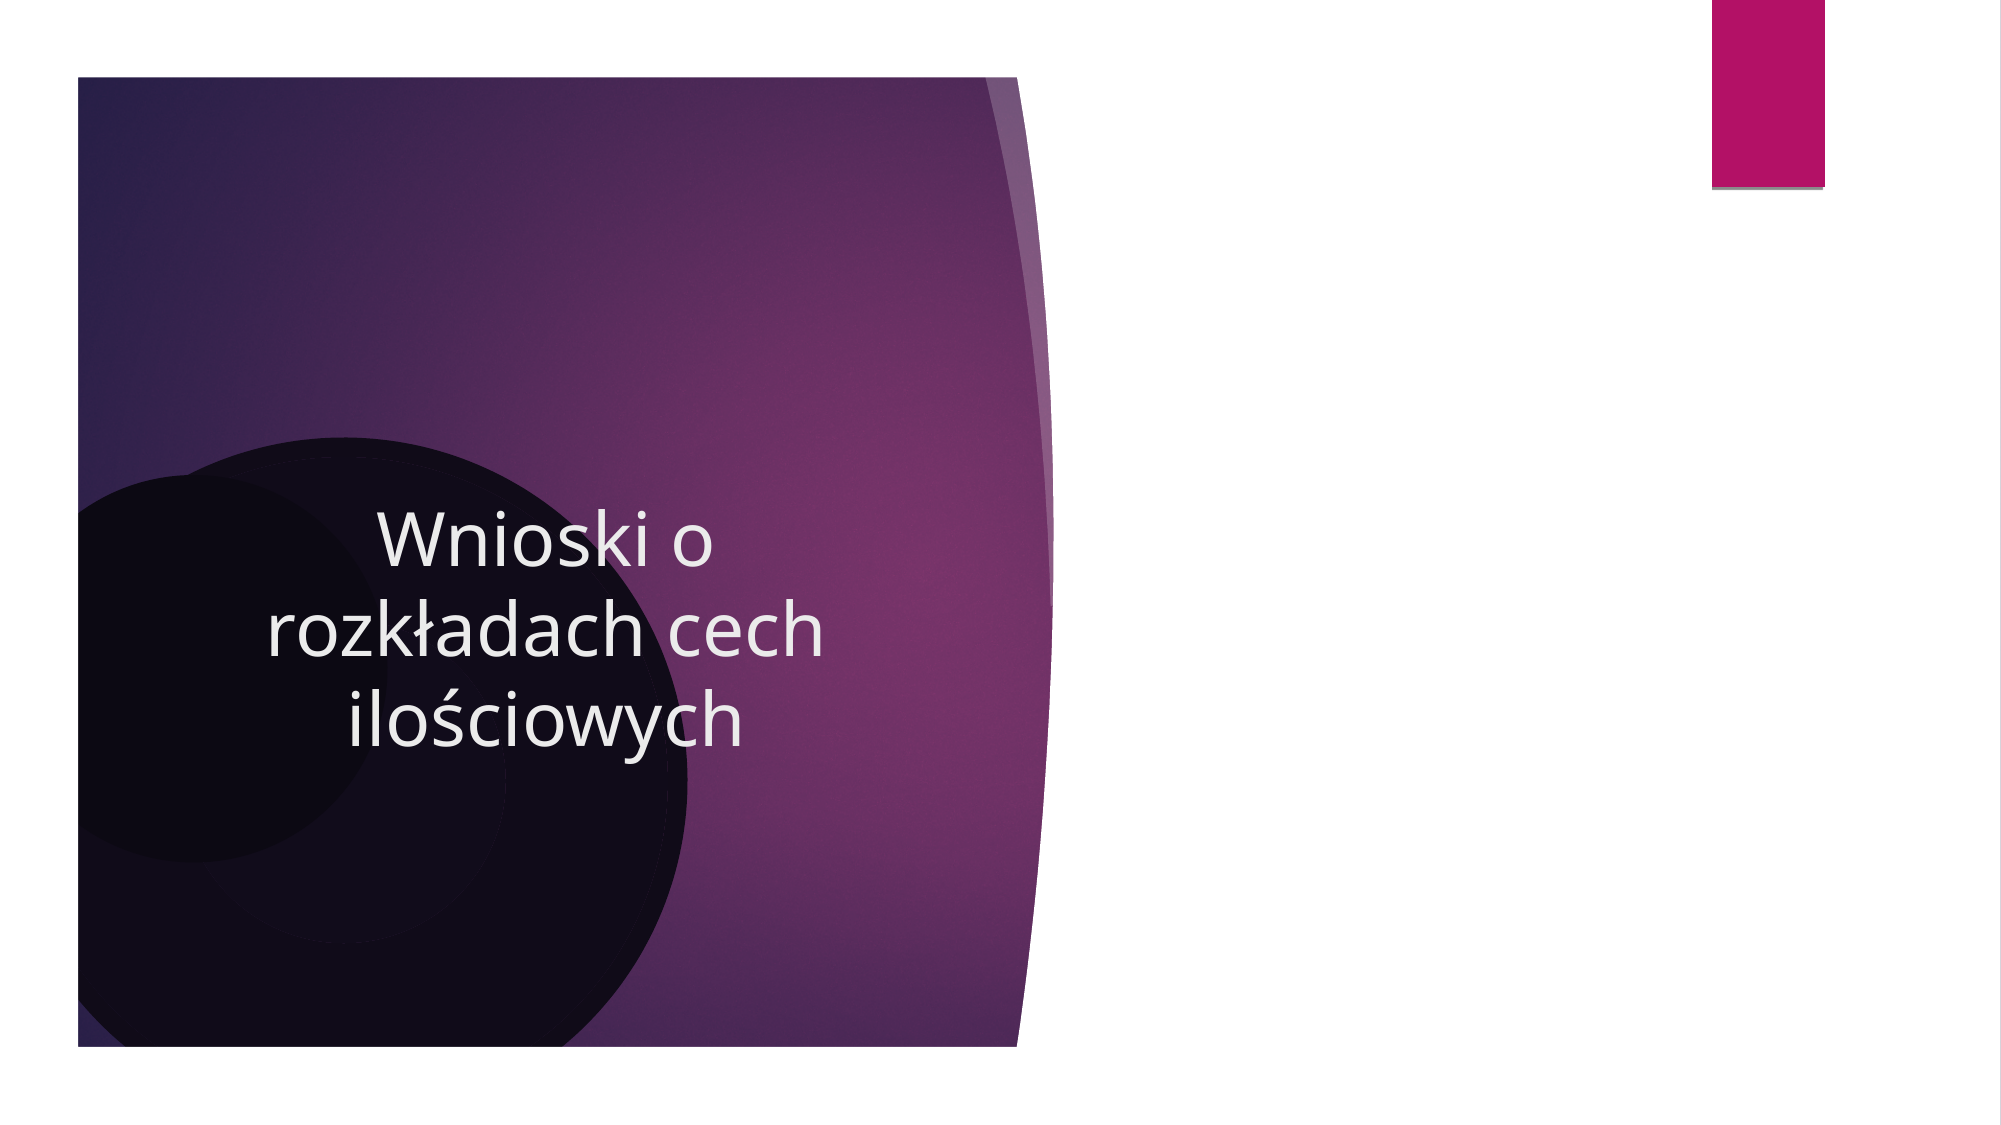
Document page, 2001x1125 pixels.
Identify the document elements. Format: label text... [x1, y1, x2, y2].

title Wnioski o rozkładach cech ilościowych [302, 373, 852, 752]
